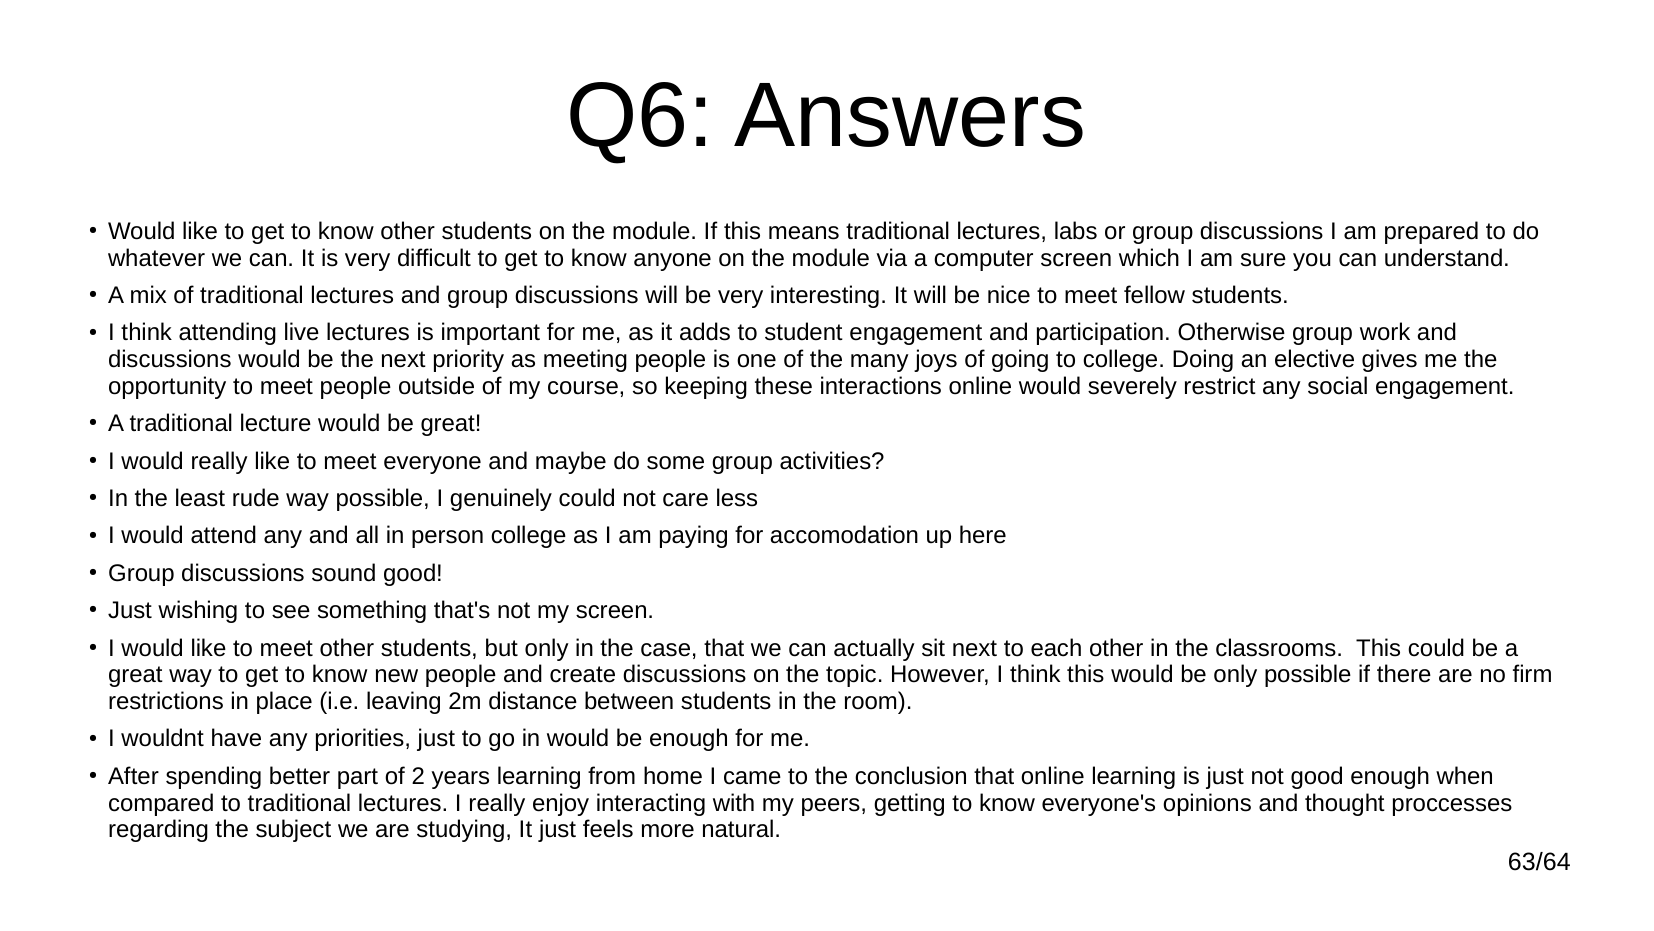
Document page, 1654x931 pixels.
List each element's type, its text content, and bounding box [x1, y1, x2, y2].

list Would like to get to know other students on the module. If this means traditional lectures, labs or group discussions I am prepared to do whatever we can. It is very difficult to get to know anyone on the module via a computer screen which I am sure you can understand. A mix of traditional lectures and group discussions will be very interesting. It will be nice to meet fellow students. I think attending live lectures is important for me, as it adds to student engagement and participation. Otherwise group work and discussions would be the next priority as meeting people is one of the many joys of going to college. Doing an elective gives me the opportunity to meet people outside of my course, so keeping these interactions online would severely restrict any social engagement. A traditional lecture would be great! I would really like to meet everyone and maybe do some group activities? In the least rude way possible, I genuinely could not care less I would attend any and all in person college as I am paying for accomodation up here Group discussions sound good! Just wishing to see something that's not my screen. I would like to meet other students, but only in the case, that we can actually sit next to each other in the classrooms. This could be a great way to get to know new people and create discussions on the topic. However, I think this would be only possible if there are no firm restrictions in place (i.e. leaving 2m distance between students in the room). I wouldnt have any priorities, just to go in would be enough for me. After spending better part of 2 years learning from home I came to the conclusion that online learning is just not good enough when compared to traditional lectures. I really enjoy interacting with my peers, getting to know everyone's opinions and thought proccesses regarding the subject we are studying, It just feels more natural. [82, 217, 1571, 886]
title Q6: Answers [82, 37, 1571, 193]
